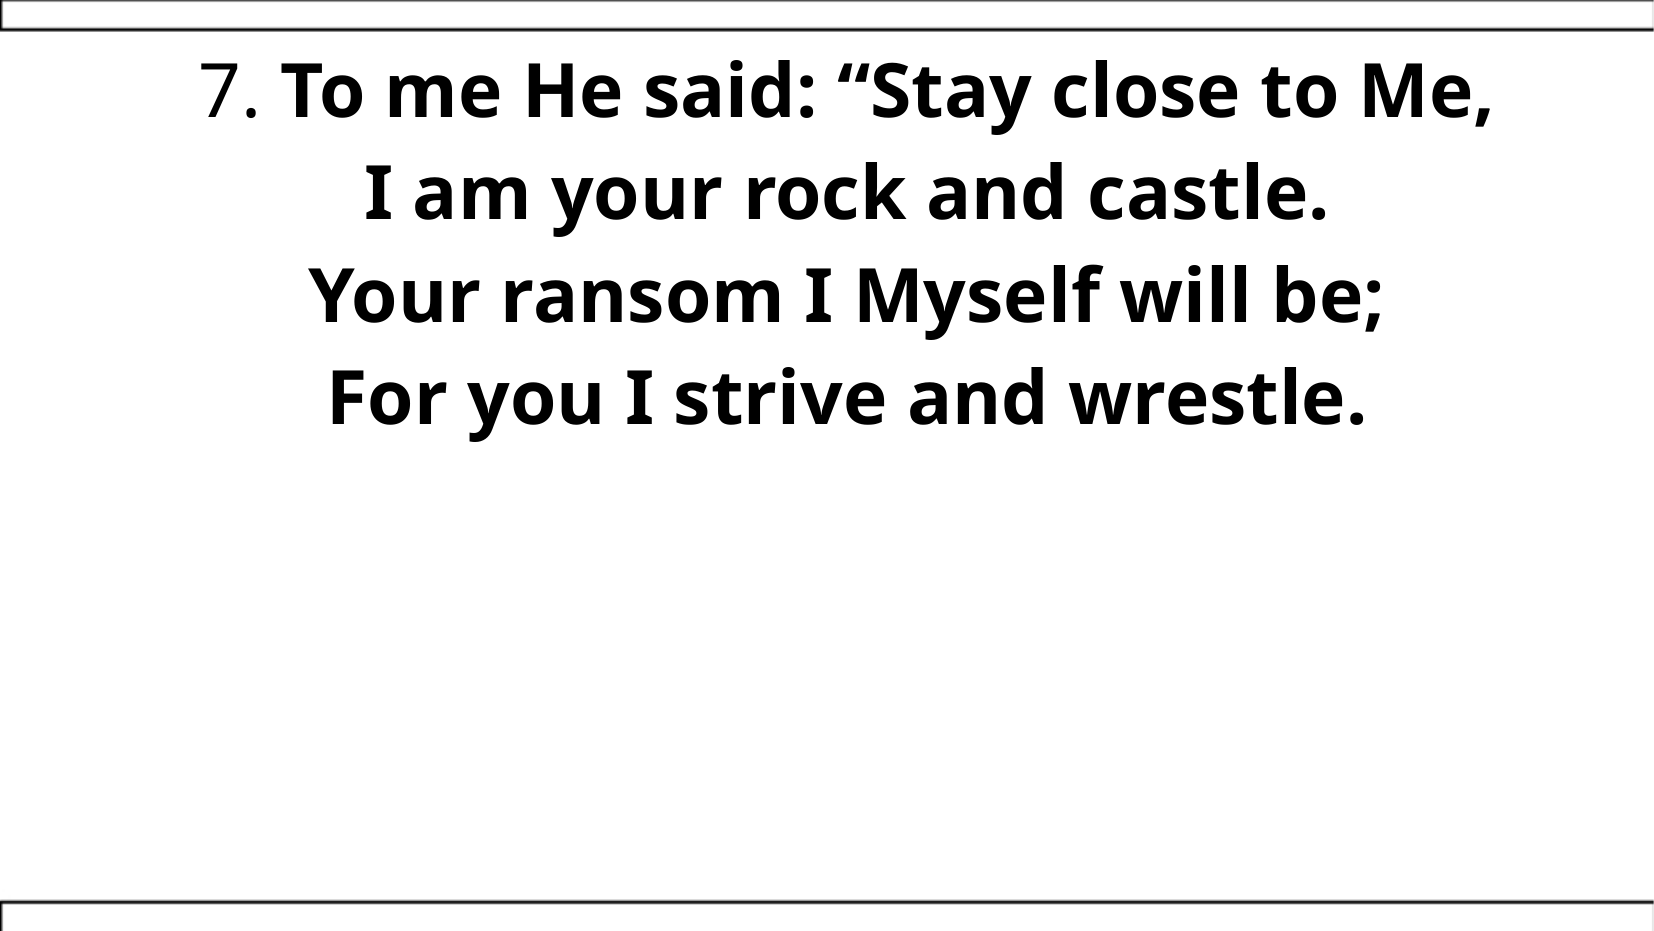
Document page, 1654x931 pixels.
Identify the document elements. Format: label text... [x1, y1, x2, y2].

picture [0, 0, 1654, 931]
text_box 7. To me He said: “Stay close to Me, I am your rock and castle. Your ransom I Myself will be; For you I strive and wrestle. [135, 30, 1561, 445]
